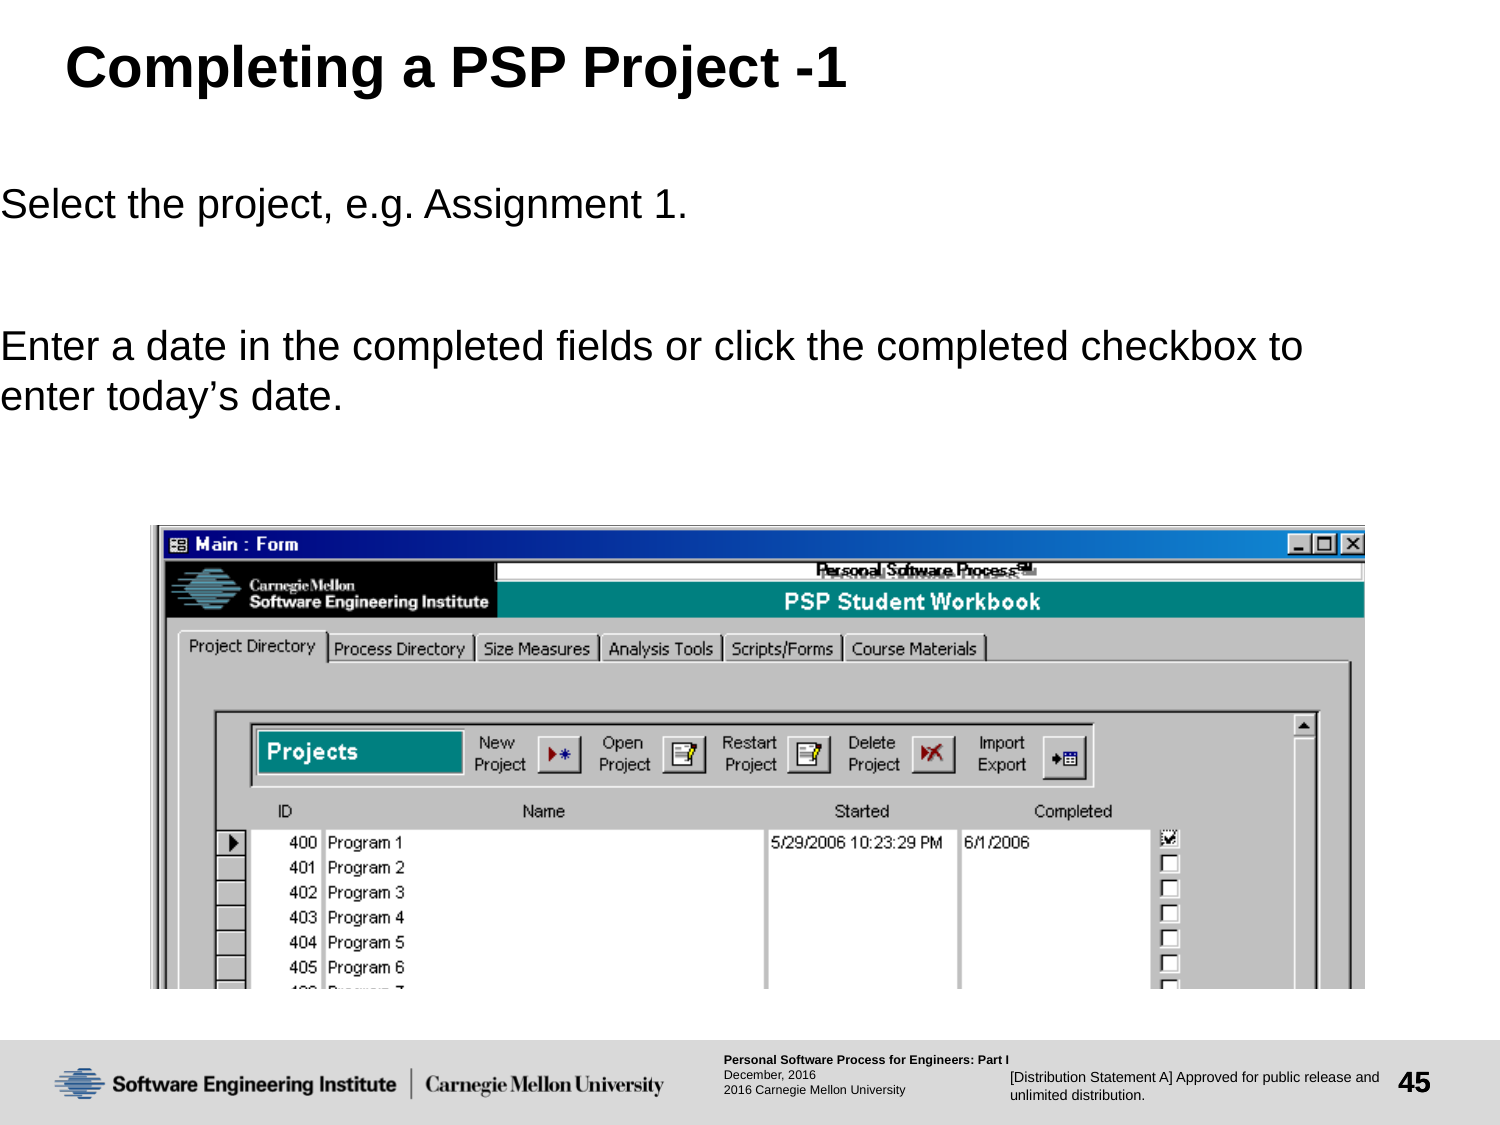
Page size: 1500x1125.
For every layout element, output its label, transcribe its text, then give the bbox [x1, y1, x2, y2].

title Completing a PSP Project -1 [65, 37, 1313, 148]
picture [46, 1061, 673, 1104]
list Select the project, e.g. Assignment 1. Enter a date in the completed fields or click the completed checkbox to enter today’s date. [0, 177, 1365, 1000]
